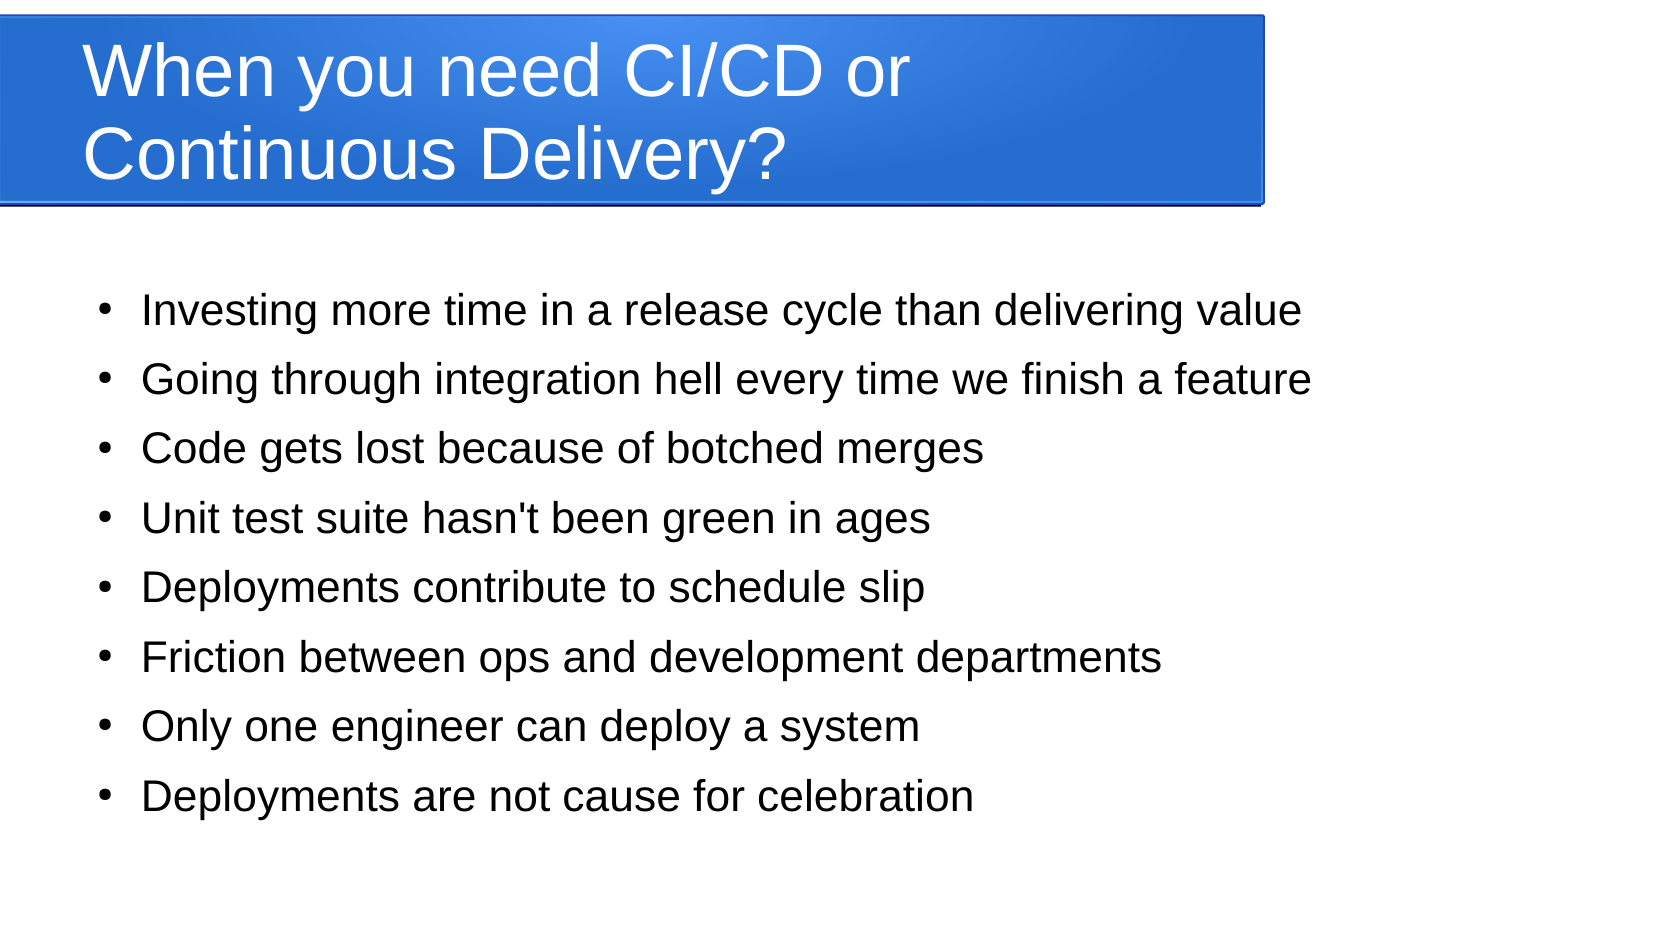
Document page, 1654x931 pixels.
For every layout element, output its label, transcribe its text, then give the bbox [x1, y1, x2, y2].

title When you need CI/CD or Continuous Delivery? [82, 29, 1235, 196]
list Investing more time in a release cycle than delivering value Going through integration hell every time we finish a feature Code gets lost because of botched merges Unit test suite hasn't been green in ages Deployments contribute to schedule slip Friction between ops and development departments Only one engineer can deploy a system Deployments are not cause for celebration [82, 285, 1571, 825]
